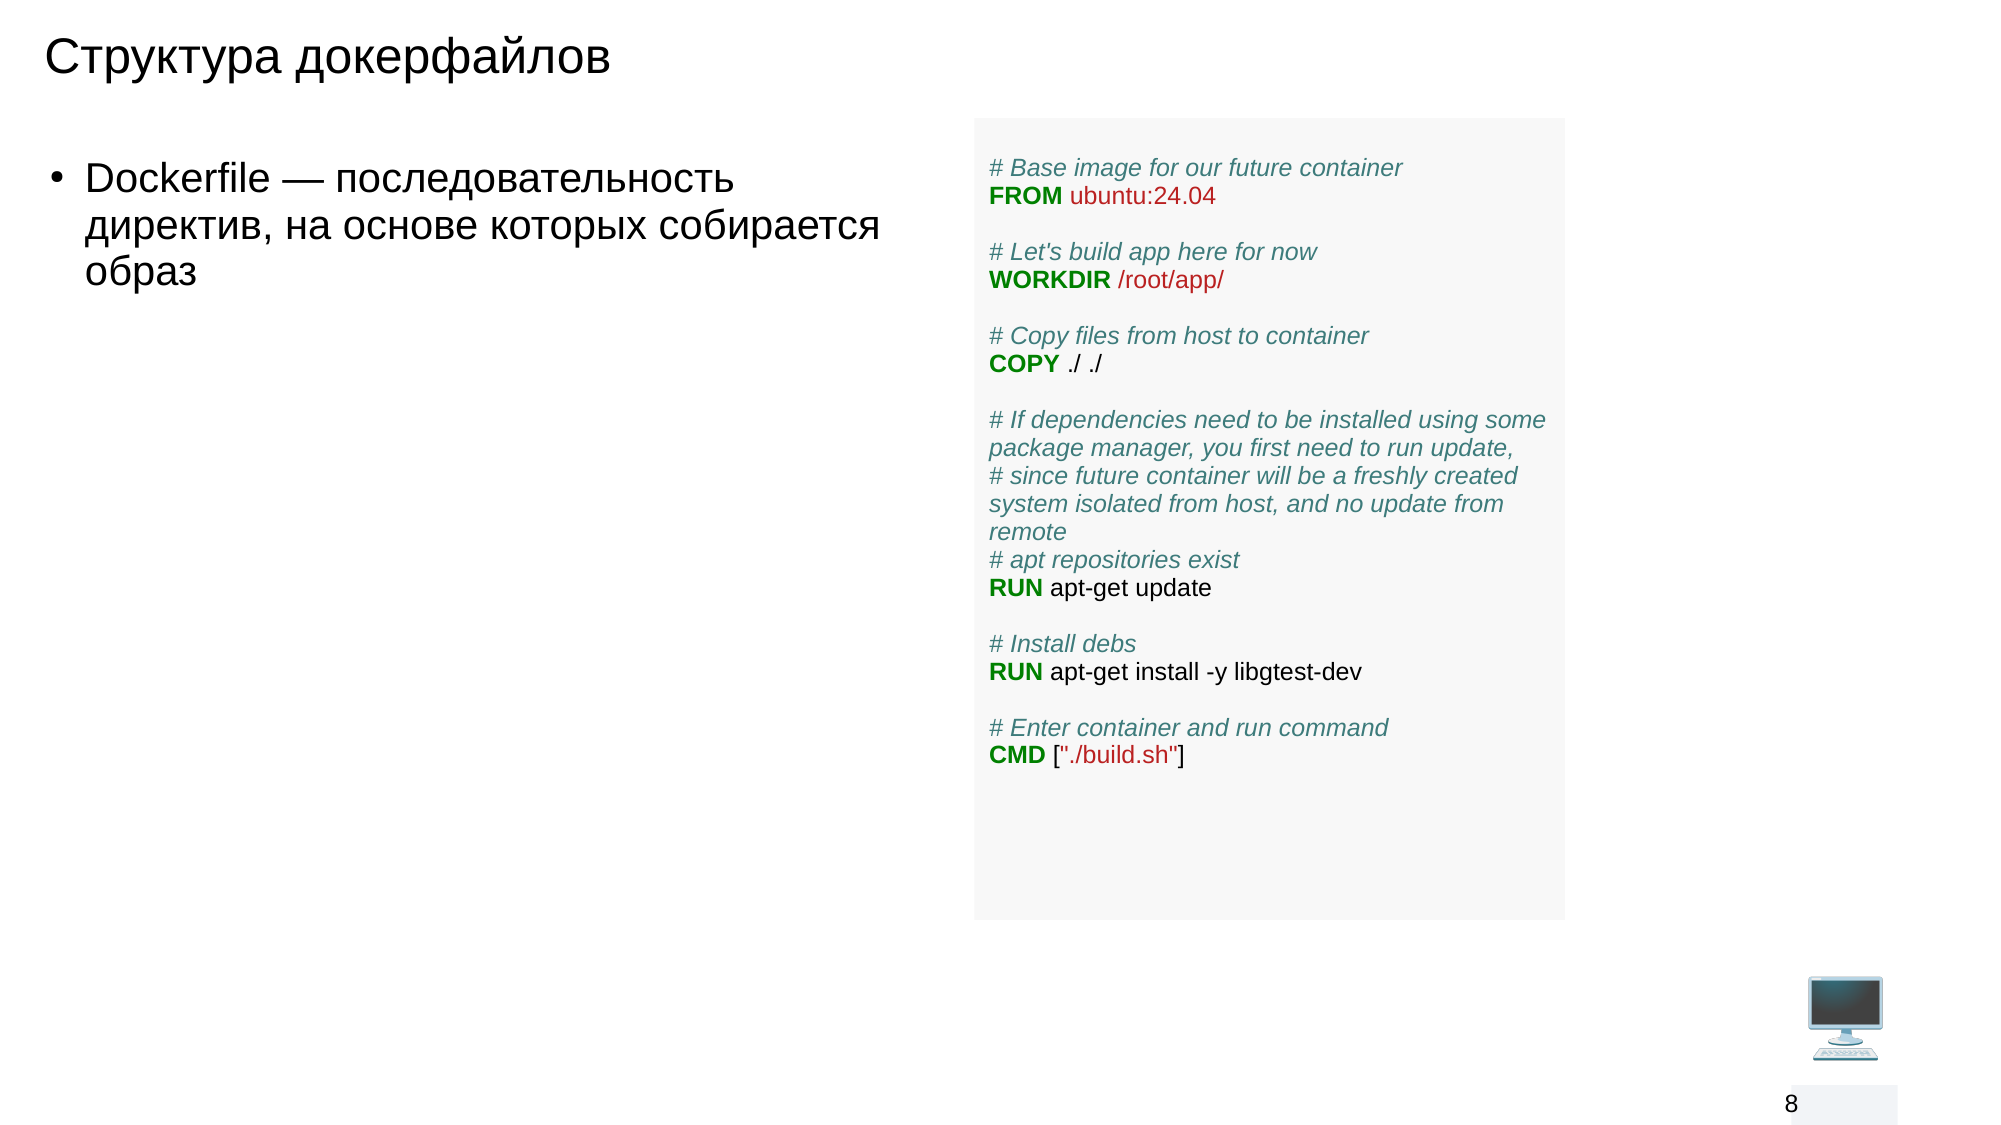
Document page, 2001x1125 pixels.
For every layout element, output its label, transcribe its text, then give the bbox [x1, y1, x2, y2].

picture [1801, 974, 1890, 1063]
text_box Dockerfile — последовательность директив, на основе которых собирается образ [34, 147, 945, 1004]
text_box Структура докерфайлов [29, 21, 1595, 92]
text_box # Base image for our future container FROM ubuntu:24.04 # Let's build app here for now WORKDIR /root/app/ # Copy files from host to container COPY ./ ./ # If dependencies need to be installed using some package manager, you first need to run update, # since future container will be a freshly created system isolated from host, and no update from remote # apt repositories exist RUN apt-get update # Install debs RUN apt-get install -y libgtest-dev # Enter container and run command CMD ["./build.sh"] [974, 118, 1565, 920]
text_box <number> [1769, 1082, 1914, 1125]
